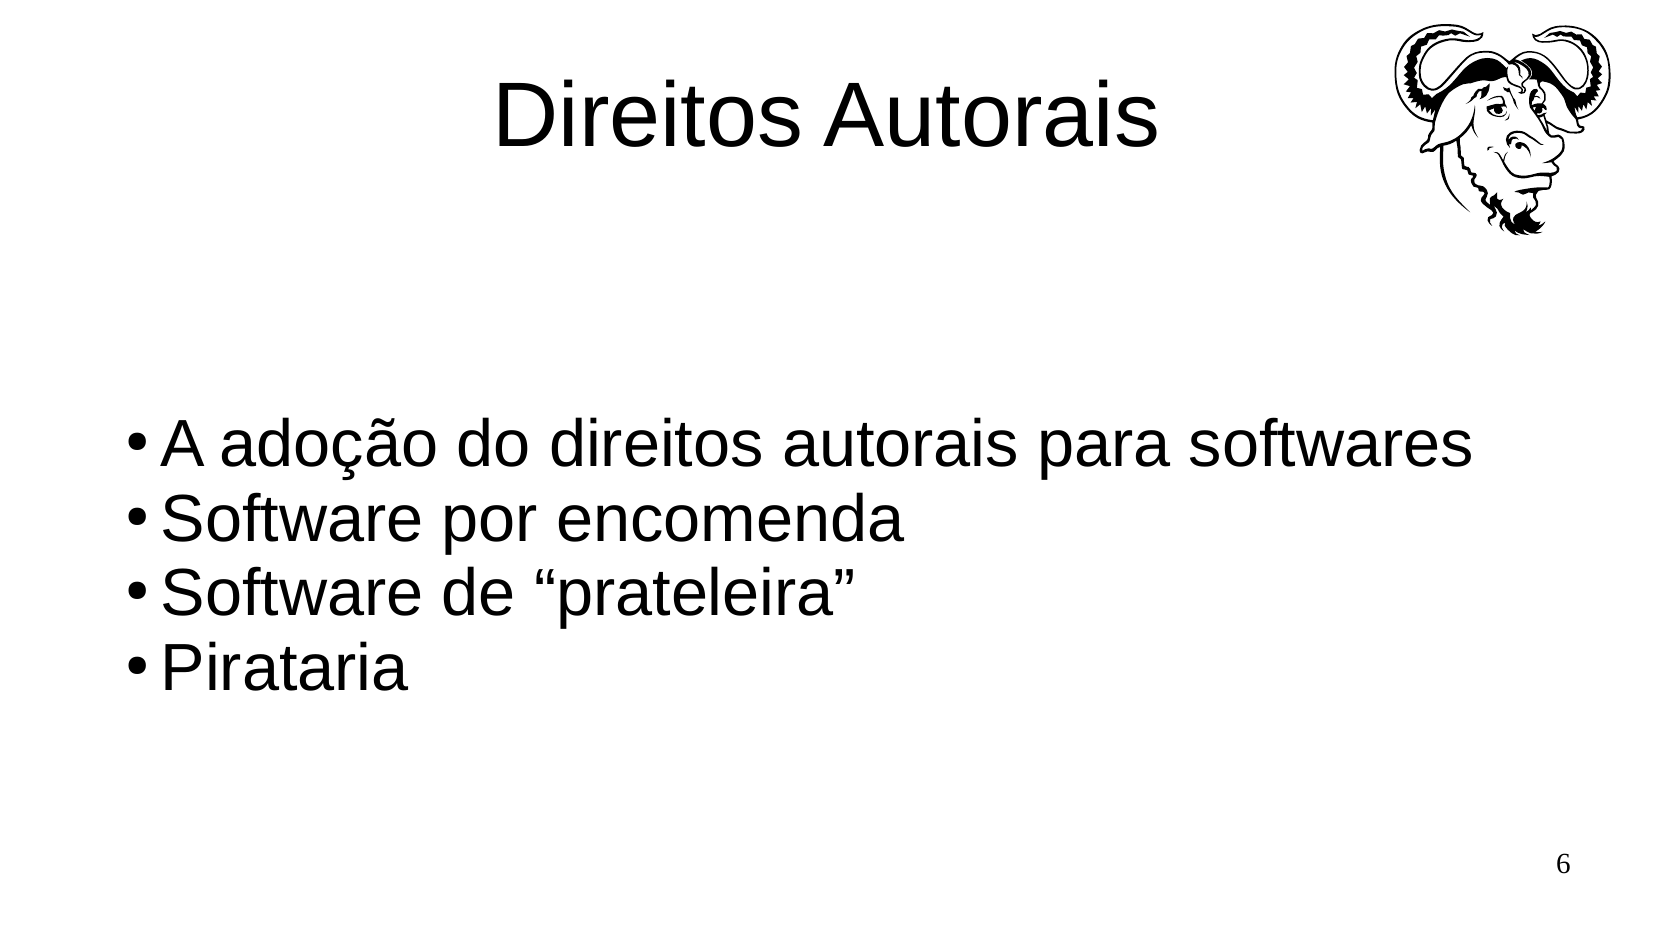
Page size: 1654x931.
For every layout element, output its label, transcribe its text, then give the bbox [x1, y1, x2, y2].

subtitle A adoção do direitos autorais para softwares Software por encomenda Software de “prateleira” Pirataria [90, 255, 1591, 856]
title Direitos Autorais [82, 37, 1394, 193]
picture [1394, 24, 1611, 236]
